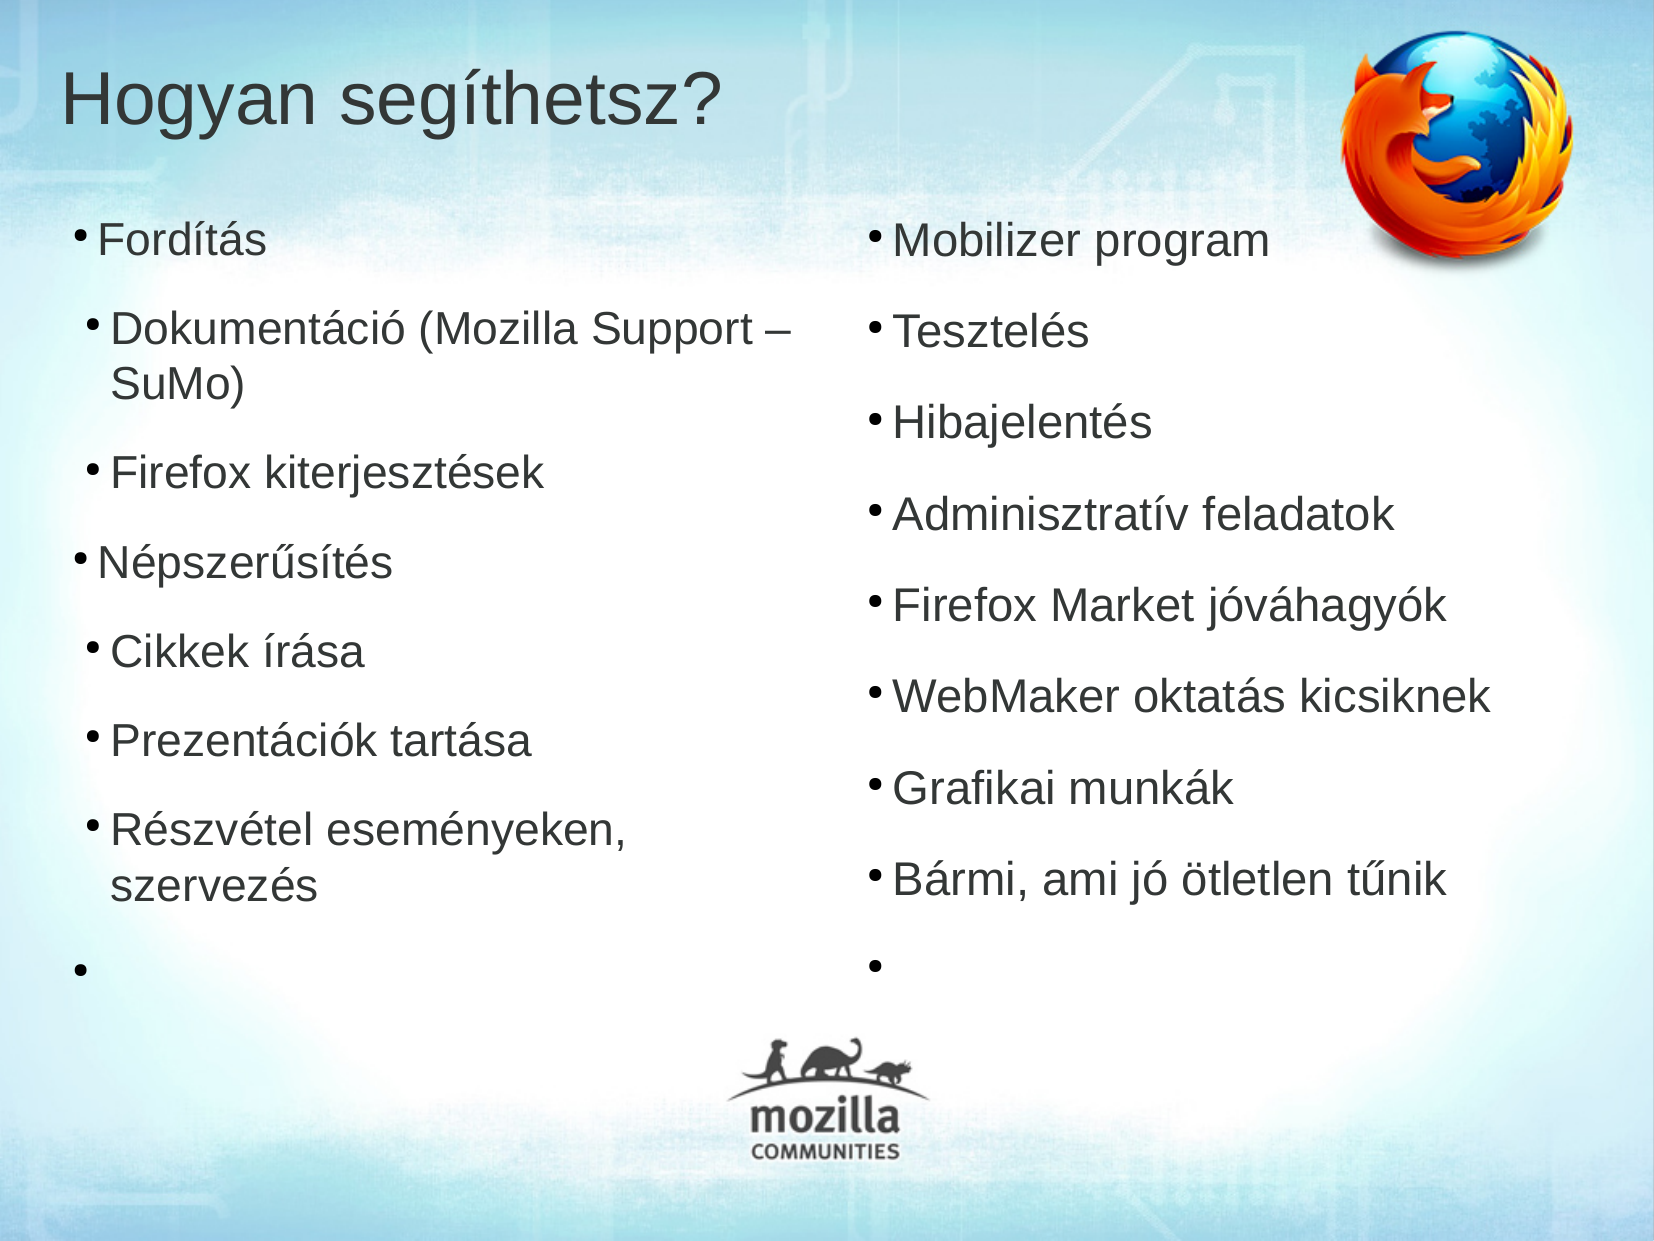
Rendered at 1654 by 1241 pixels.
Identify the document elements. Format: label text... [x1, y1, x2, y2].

list Mobilizer program Tesztelés Hibajelentés Adminisztratív feladatok Firefox Market jóváhagyók WebMaker oktatás kicsiknek Grafikai munkák Bármi, ami jó ötletlen tűnik [845, 200, 1603, 921]
picture [0, 0, 1654, 1241]
title Hogyan segíthetsz? [51, 0, 1323, 189]
list Fordítás Dokumentáció (Mozilla Support – SuMo) Firefox kiterjesztések Népszerűsítés Cikkek írása Prezentációk tartása Részvétel eseményeken, szervezés [51, 200, 809, 921]
